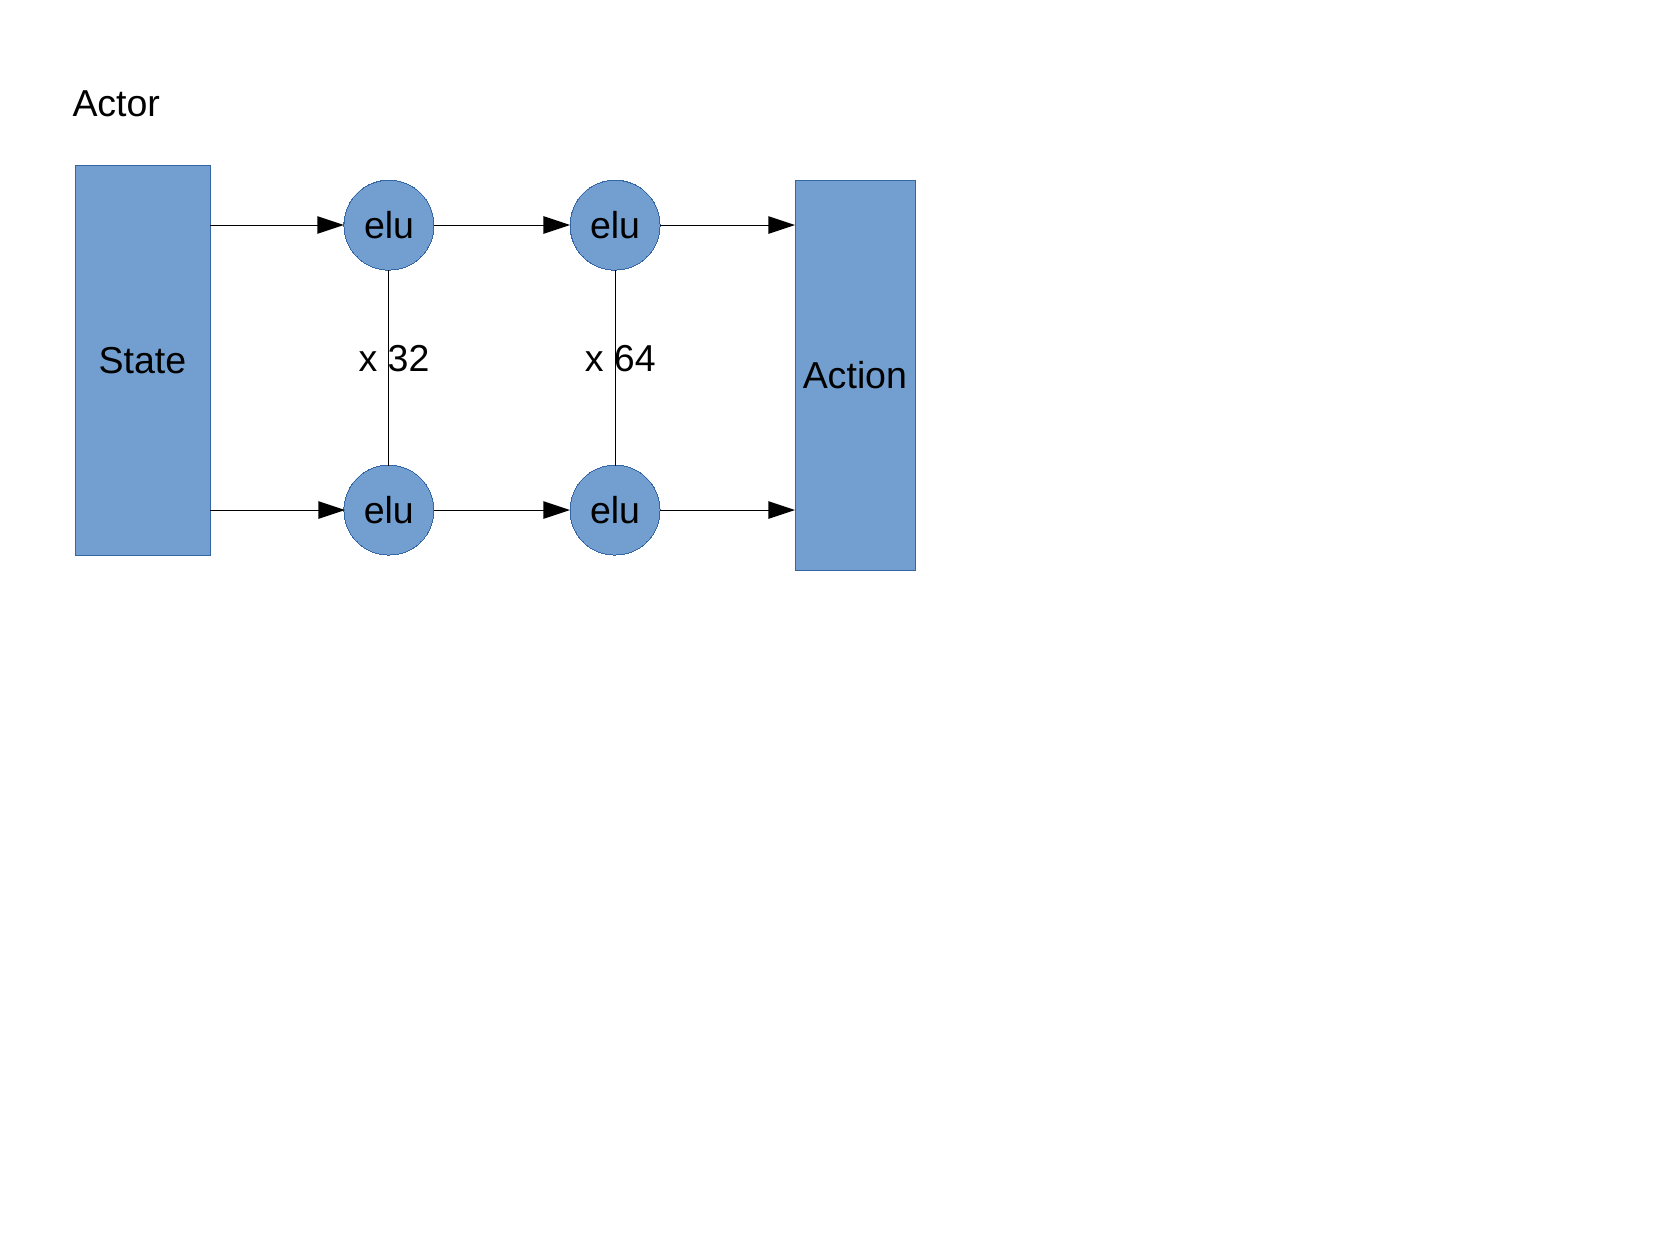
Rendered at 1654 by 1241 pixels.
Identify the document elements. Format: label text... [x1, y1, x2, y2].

text_box elu [570, 180, 661, 271]
text_box x 32 [343, 330, 466, 387]
text_box elu [570, 465, 661, 556]
text_box x 64 [570, 330, 692, 387]
text_box Actor [57, 75, 175, 132]
text_box State [75, 165, 211, 556]
text_box Action [795, 180, 916, 571]
text_box elu [343, 465, 434, 556]
text_box elu [343, 180, 434, 271]
